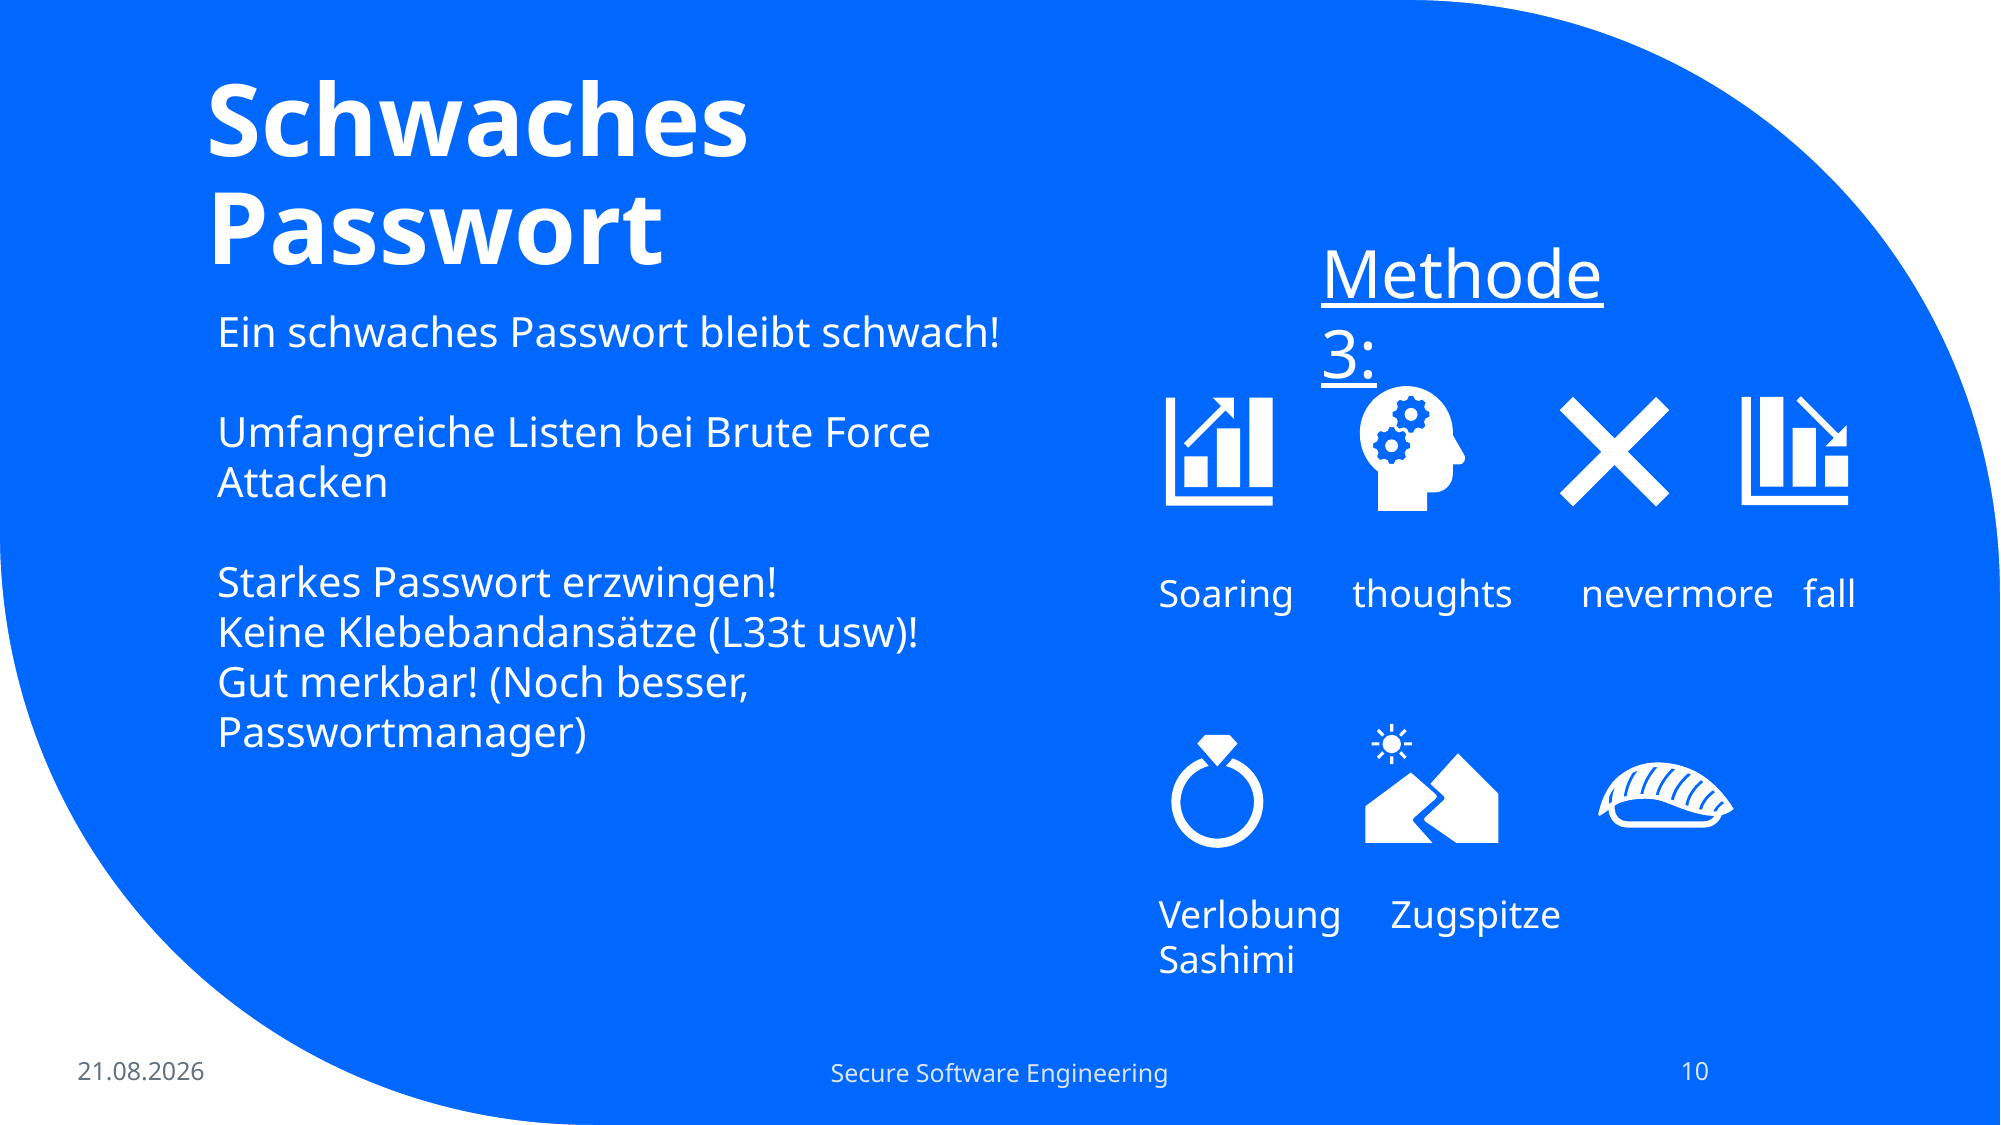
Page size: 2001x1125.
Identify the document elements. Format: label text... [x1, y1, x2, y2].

picture [1720, 376, 1871, 527]
picture [1356, 709, 1507, 860]
picture [1143, 376, 1294, 527]
picture [1142, 716, 1293, 867]
text_box Ein schwaches Passwort bleibt schwach! Umfangreiche Listen bei Brute Force Attacken Starkes Passwort erzwingen! Keine Klebebandansätze (L33t usw)! Gut merkbar! (Noch besser, Passwortmanager) [202, 297, 1028, 869]
text_box Soaring thoughts nevermore fall [1143, 562, 1898, 624]
picture [1590, 721, 1741, 872]
text_box Secure Software Engineering [662, 1042, 1338, 1103]
text_box Methode 3: [1306, 224, 1675, 320]
title Schwaches Passwort [191, 62, 1144, 280]
text_box Verlobung Zugspitze Sashimi [1143, 883, 1776, 945]
picture [1337, 376, 1488, 527]
text_box 27.07.2022 [62, 1042, 342, 1103]
picture [1539, 376, 1690, 527]
text_box 10 [1665, 1042, 1938, 1103]
